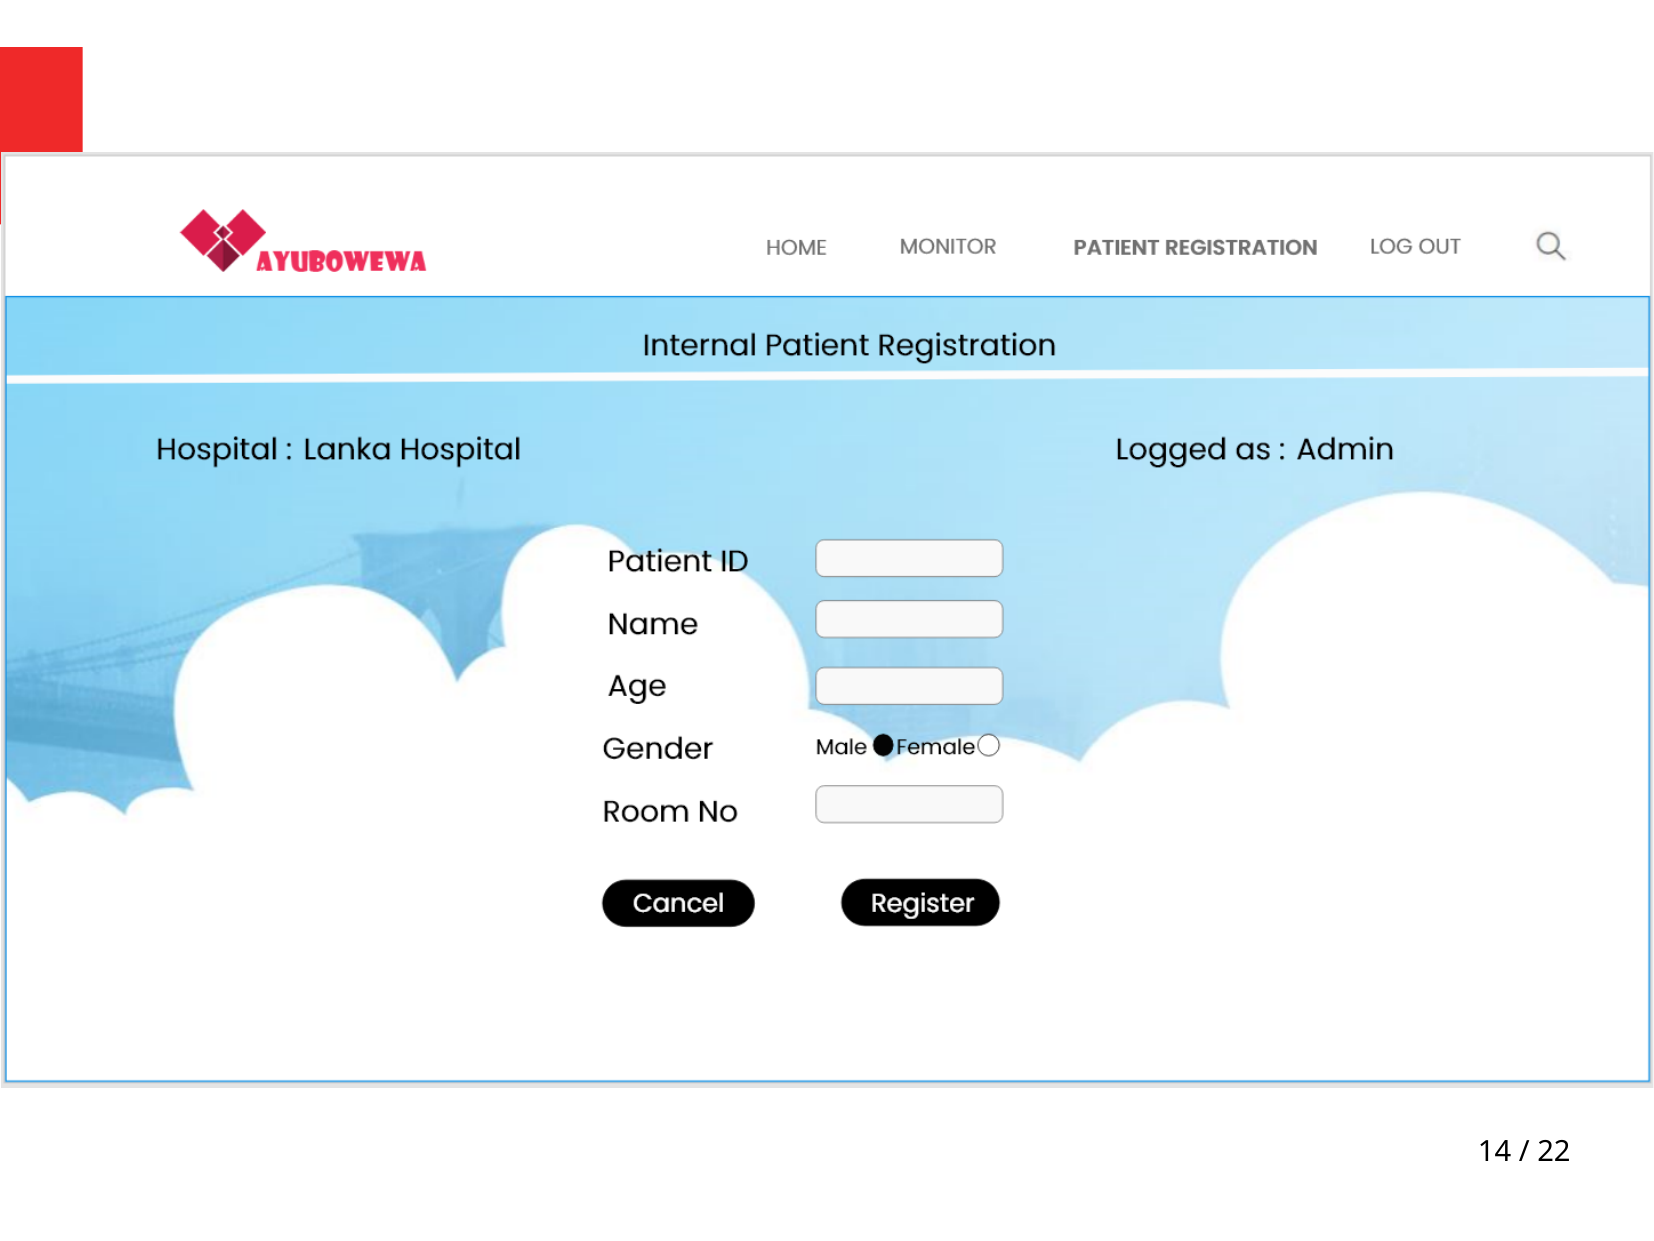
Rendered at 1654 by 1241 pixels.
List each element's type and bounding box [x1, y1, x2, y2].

picture [1, 152, 1654, 1088]
